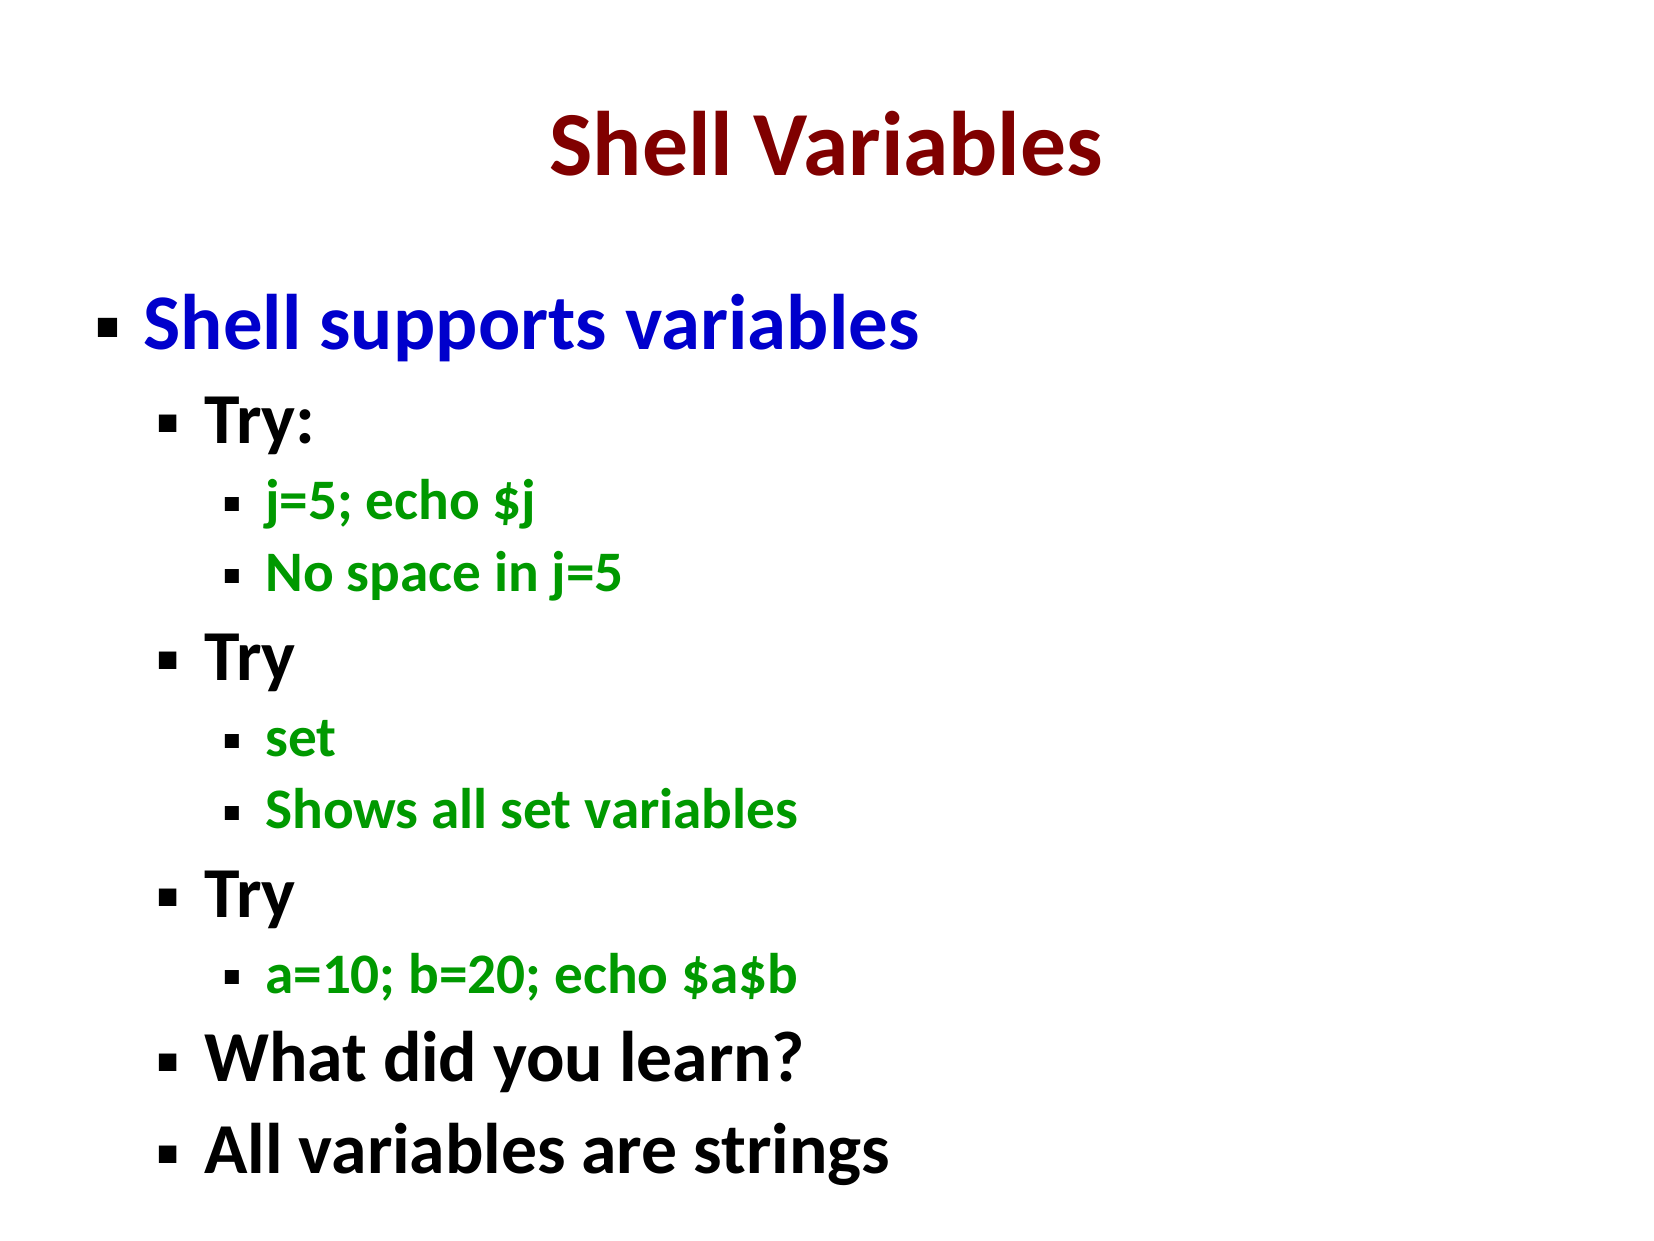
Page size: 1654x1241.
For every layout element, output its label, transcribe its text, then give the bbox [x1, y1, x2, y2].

list Shell supports variables Try: j=5; echo $j No space in j=5 Try set Shows all set variables Try a=10; b=20; echo $a$b What did you learn? All variables are strings [82, 290, 1630, 1193]
title Shell Variables [82, 49, 1571, 257]
